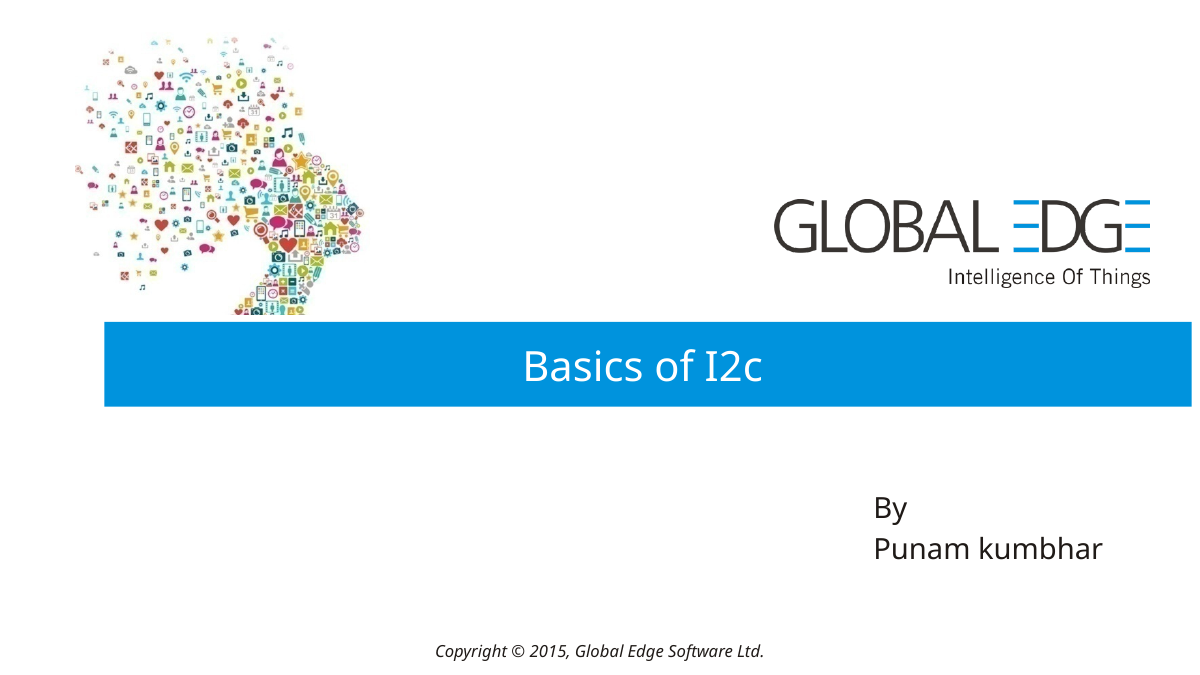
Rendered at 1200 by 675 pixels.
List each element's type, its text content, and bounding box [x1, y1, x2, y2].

list By Punam kumbhar [295, 496, 1158, 559]
picture [774, 199, 1150, 288]
title Basics of I2c [104, 321, 1192, 407]
picture [75, 0, 377, 315]
